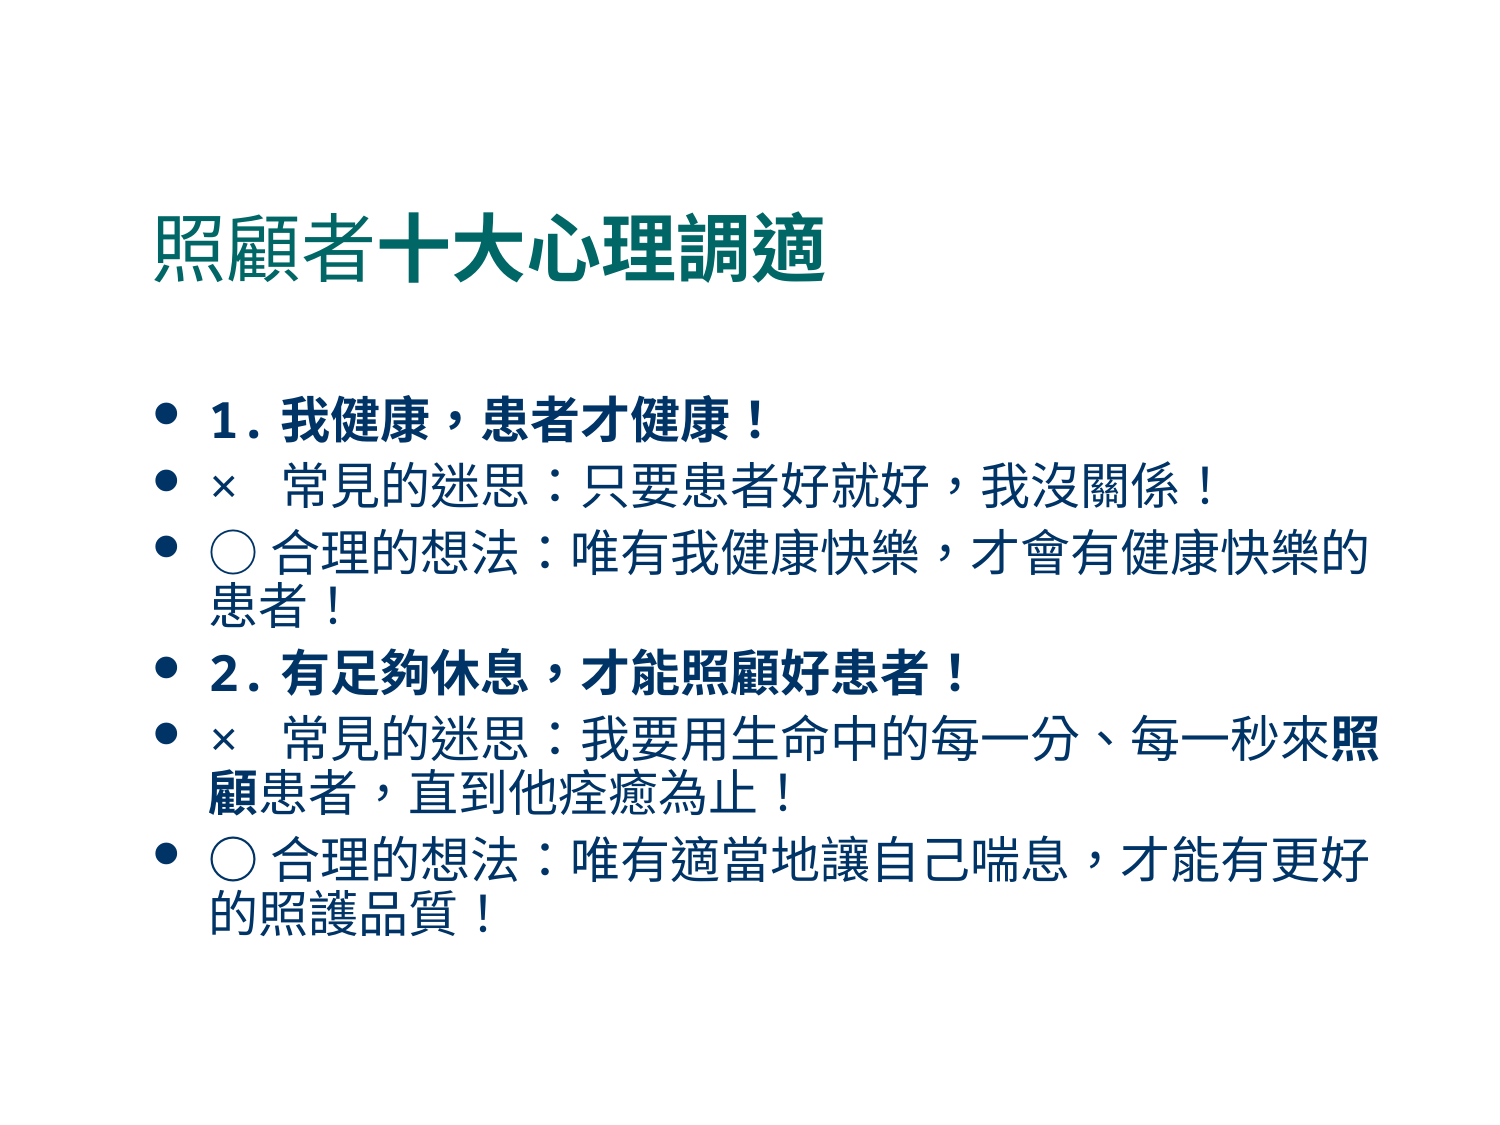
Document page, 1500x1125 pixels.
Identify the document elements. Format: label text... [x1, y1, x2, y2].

title 照顧者十大心理調適 [136, 136, 1414, 301]
list 1.我健康，患者才健康！ × 常見的迷思：只要患者好就好，我沒關係！ ○合理的想法：唯有我健康快樂，才會有健康快樂的患者！ 2.有足夠休息，才能照顧好患者！ × 常見的迷思：我要用生命中的每一分、每一秒來照顧患者，直到他痊癒為止！ ○合理的想法：唯有適當地讓自己喘息，才能有更好的照護品質！ [137, 387, 1400, 1018]
